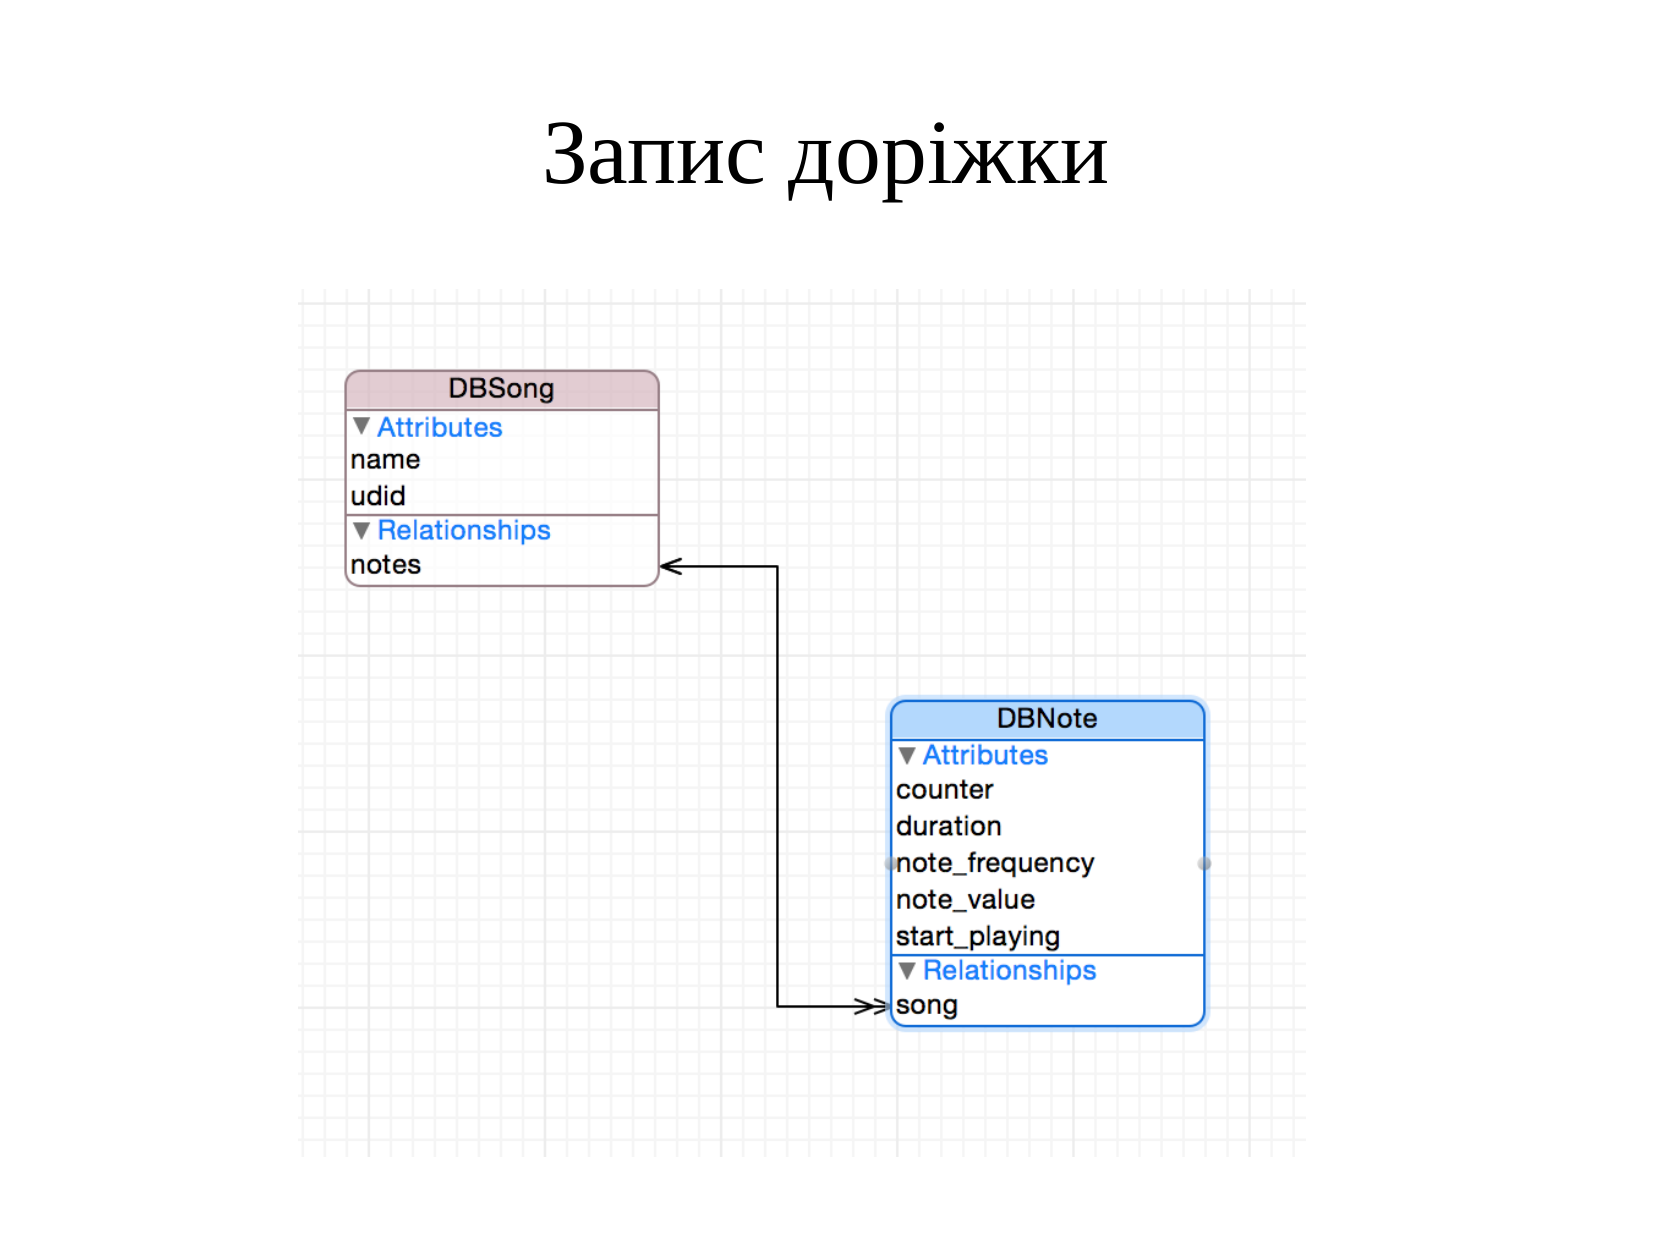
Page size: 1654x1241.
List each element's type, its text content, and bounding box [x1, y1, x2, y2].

picture [298, 289, 1306, 1157]
title Запис доріжки [82, 49, 1571, 257]
